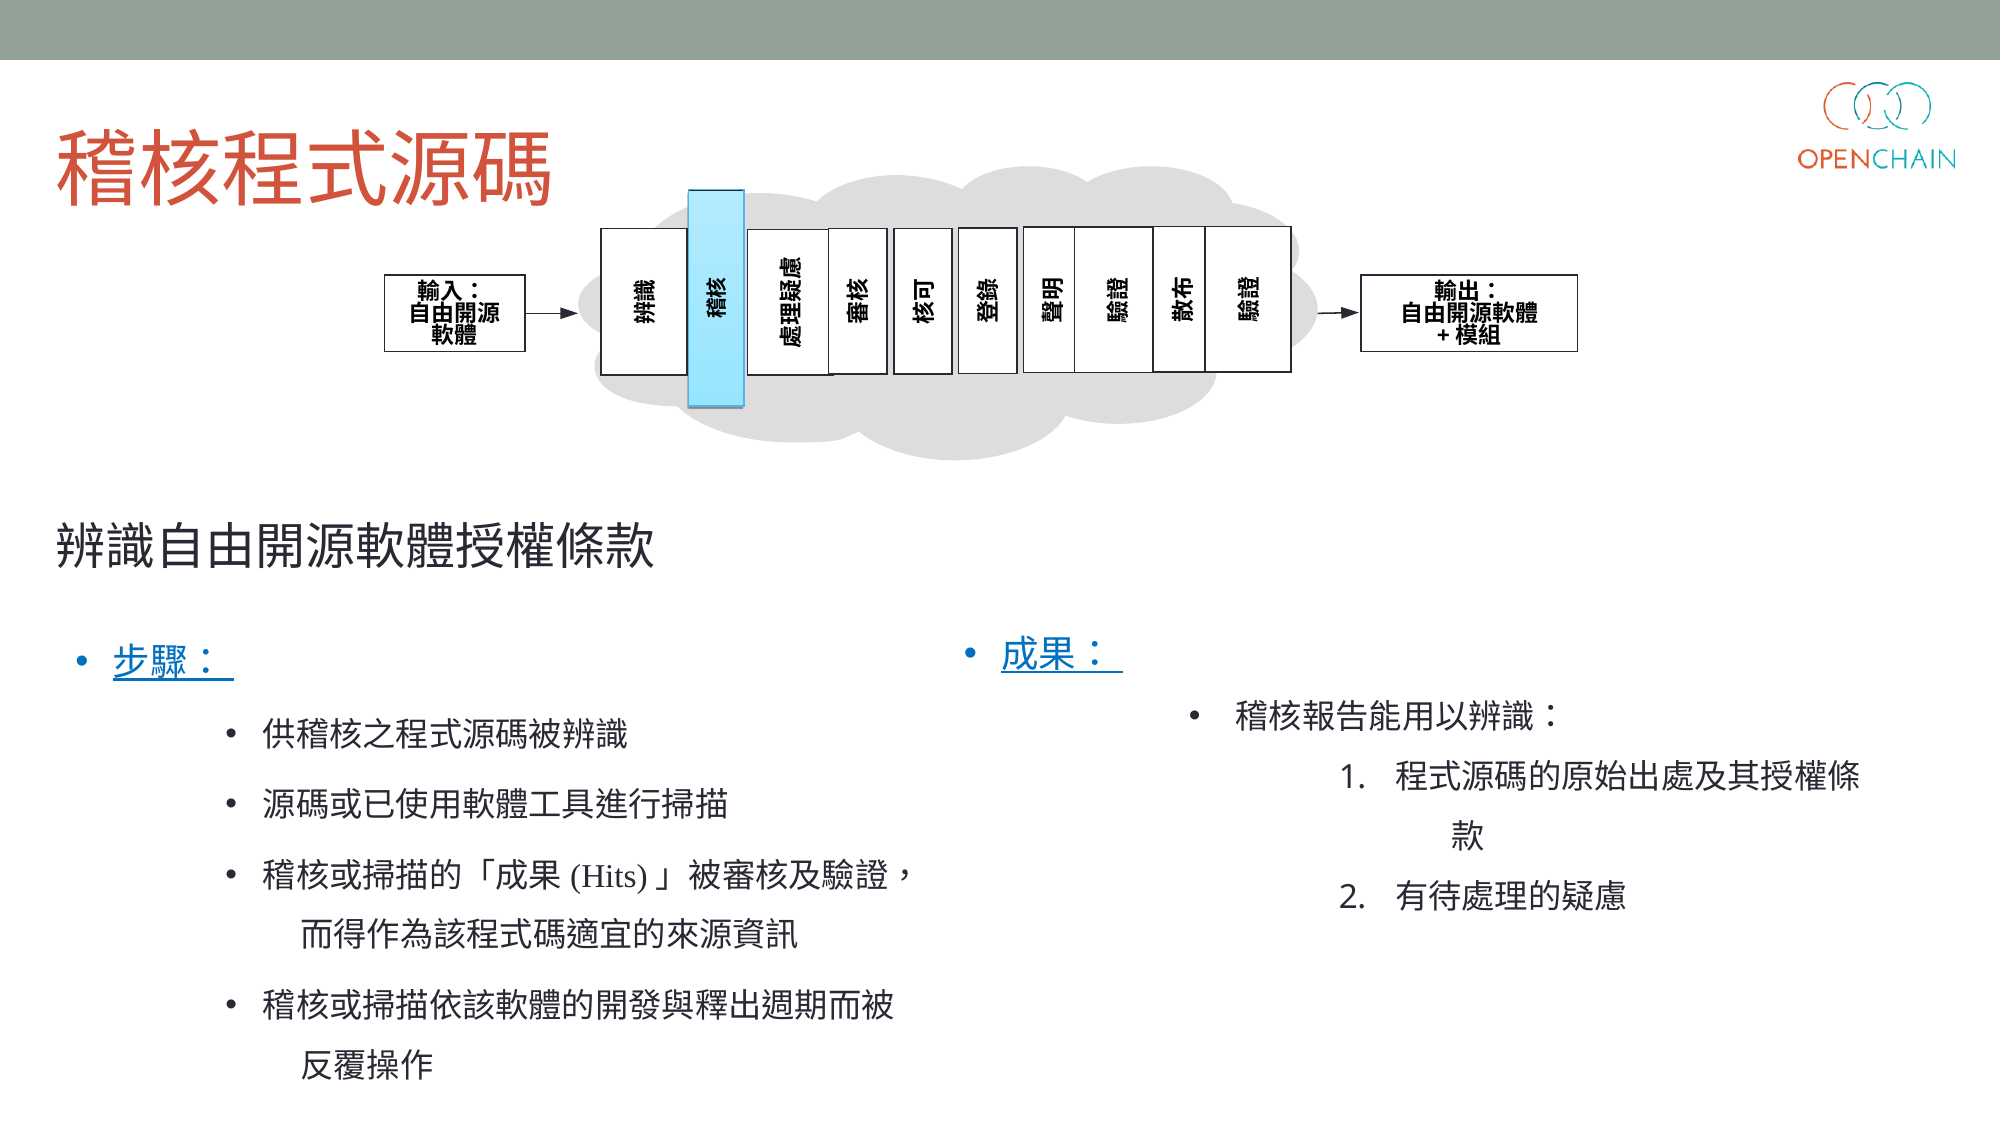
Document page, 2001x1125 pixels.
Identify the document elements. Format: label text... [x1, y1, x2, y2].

text_box 成果： 稽核報告能用以辨識： 程式源碼的原始出處及其授權條款 有待處理的疑慮 [948, 600, 1898, 978]
text_box 辨識自由開源軟體授權條款 [40, 507, 707, 583]
text_box 稽核程式源碼 [40, 84, 1841, 248]
text_box 處理疑慮 [747, 248, 833, 375]
text_box 散布 [1153, 248, 1205, 372]
text_box 驗證 [1074, 248, 1160, 373]
text_box 核可 [894, 248, 952, 374]
text_box [594, 248, 1217, 461]
text_box 稽核 [688, 248, 745, 407]
text_box 輸出： 自由開源軟體 +模組 [1361, 275, 1578, 352]
text_box 聲明 [1023, 248, 1074, 373]
text_box 步驟： 供稽核之程式源碼被辨識 源碼或已使用軟體工具進行掃描 稽核或掃描的「成果(Hits)」被審核及驗證，而得作為該程式碼適宜的來源資訊 稽核或掃描依該軟體的開發與釋出週期而被反覆操作 [60, 607, 932, 1038]
text_box 登錄 [959, 248, 1017, 373]
text_box 驗證 [1205, 248, 1291, 372]
text_box 辨識 [601, 248, 687, 375]
text_box 審核 [829, 248, 887, 374]
text_box [1291, 248, 1318, 349]
text_box 輸入： 自由開源軟體 [384, 275, 525, 352]
text_box [578, 274, 601, 334]
